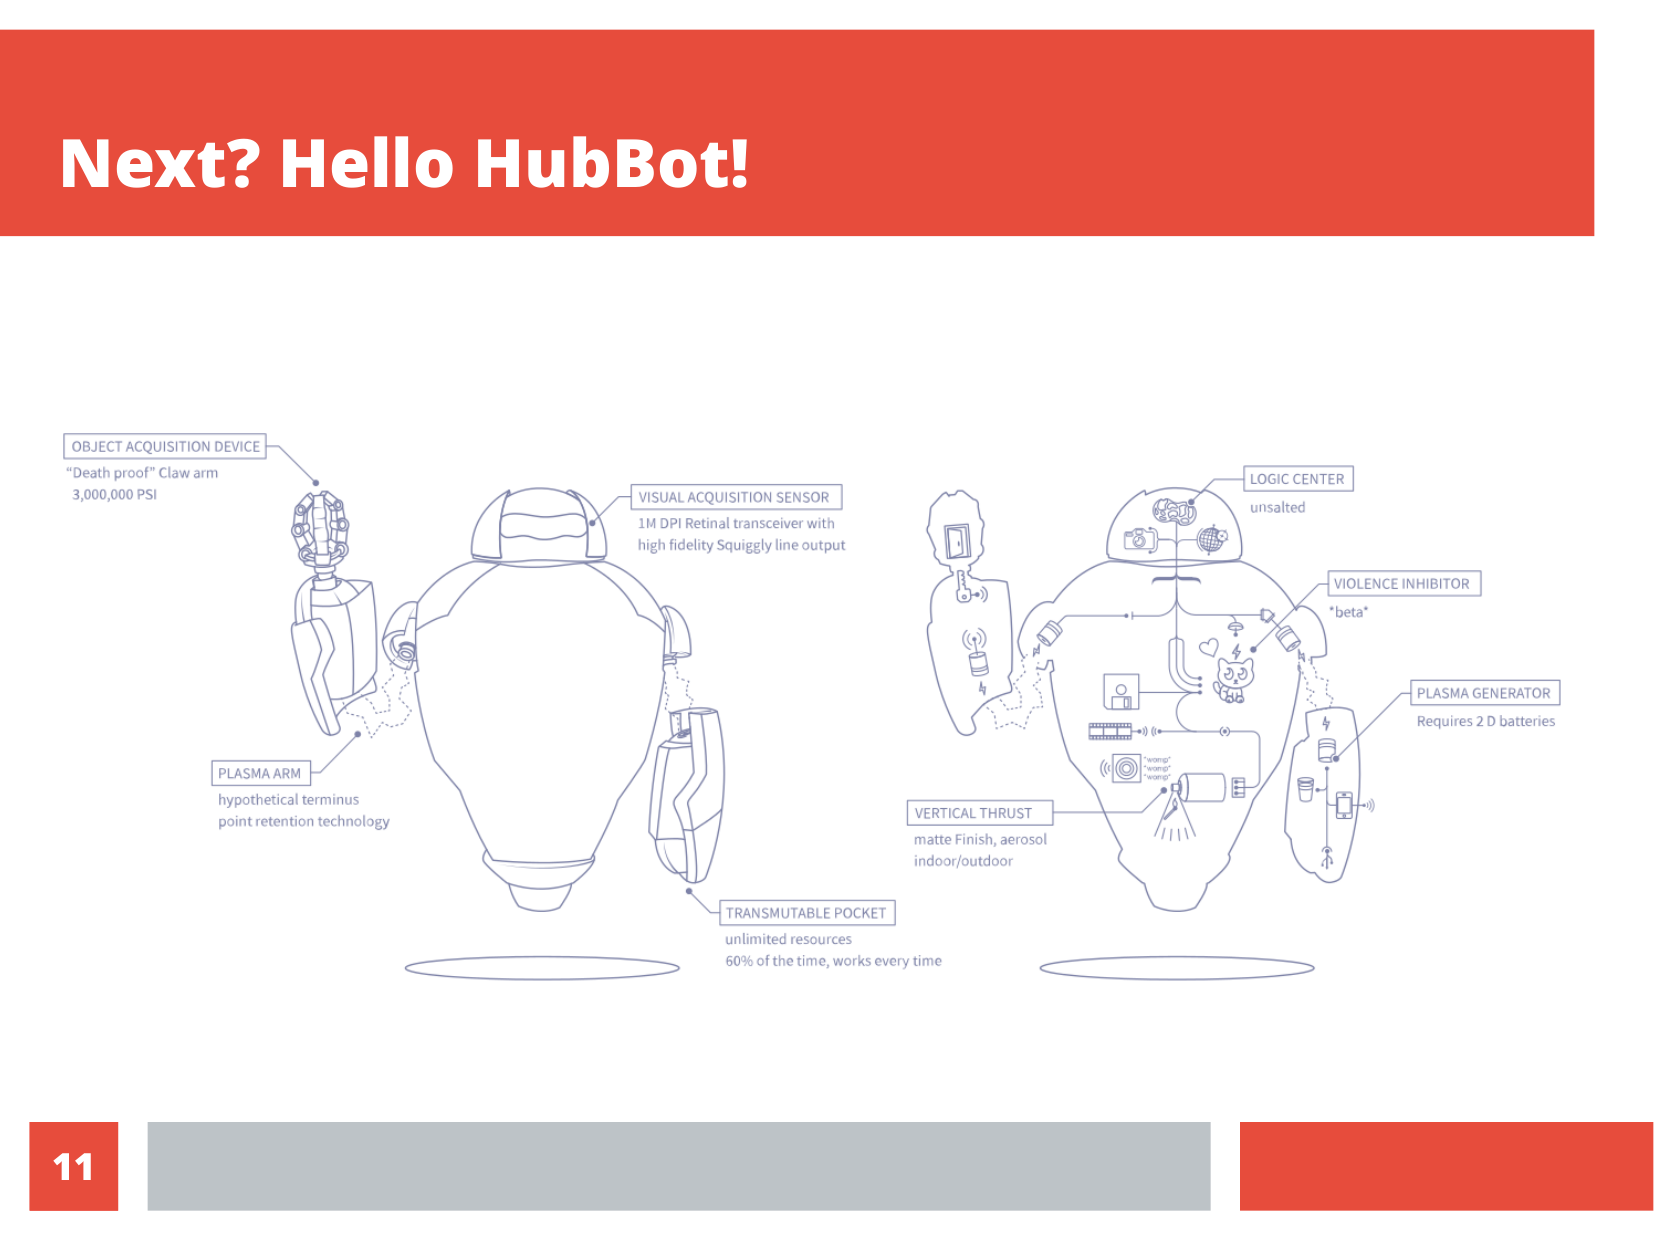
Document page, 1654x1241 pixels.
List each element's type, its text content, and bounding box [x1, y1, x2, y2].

title Next? Hello HubBot! [59, 59, 1595, 207]
picture [59, 369, 1565, 1049]
